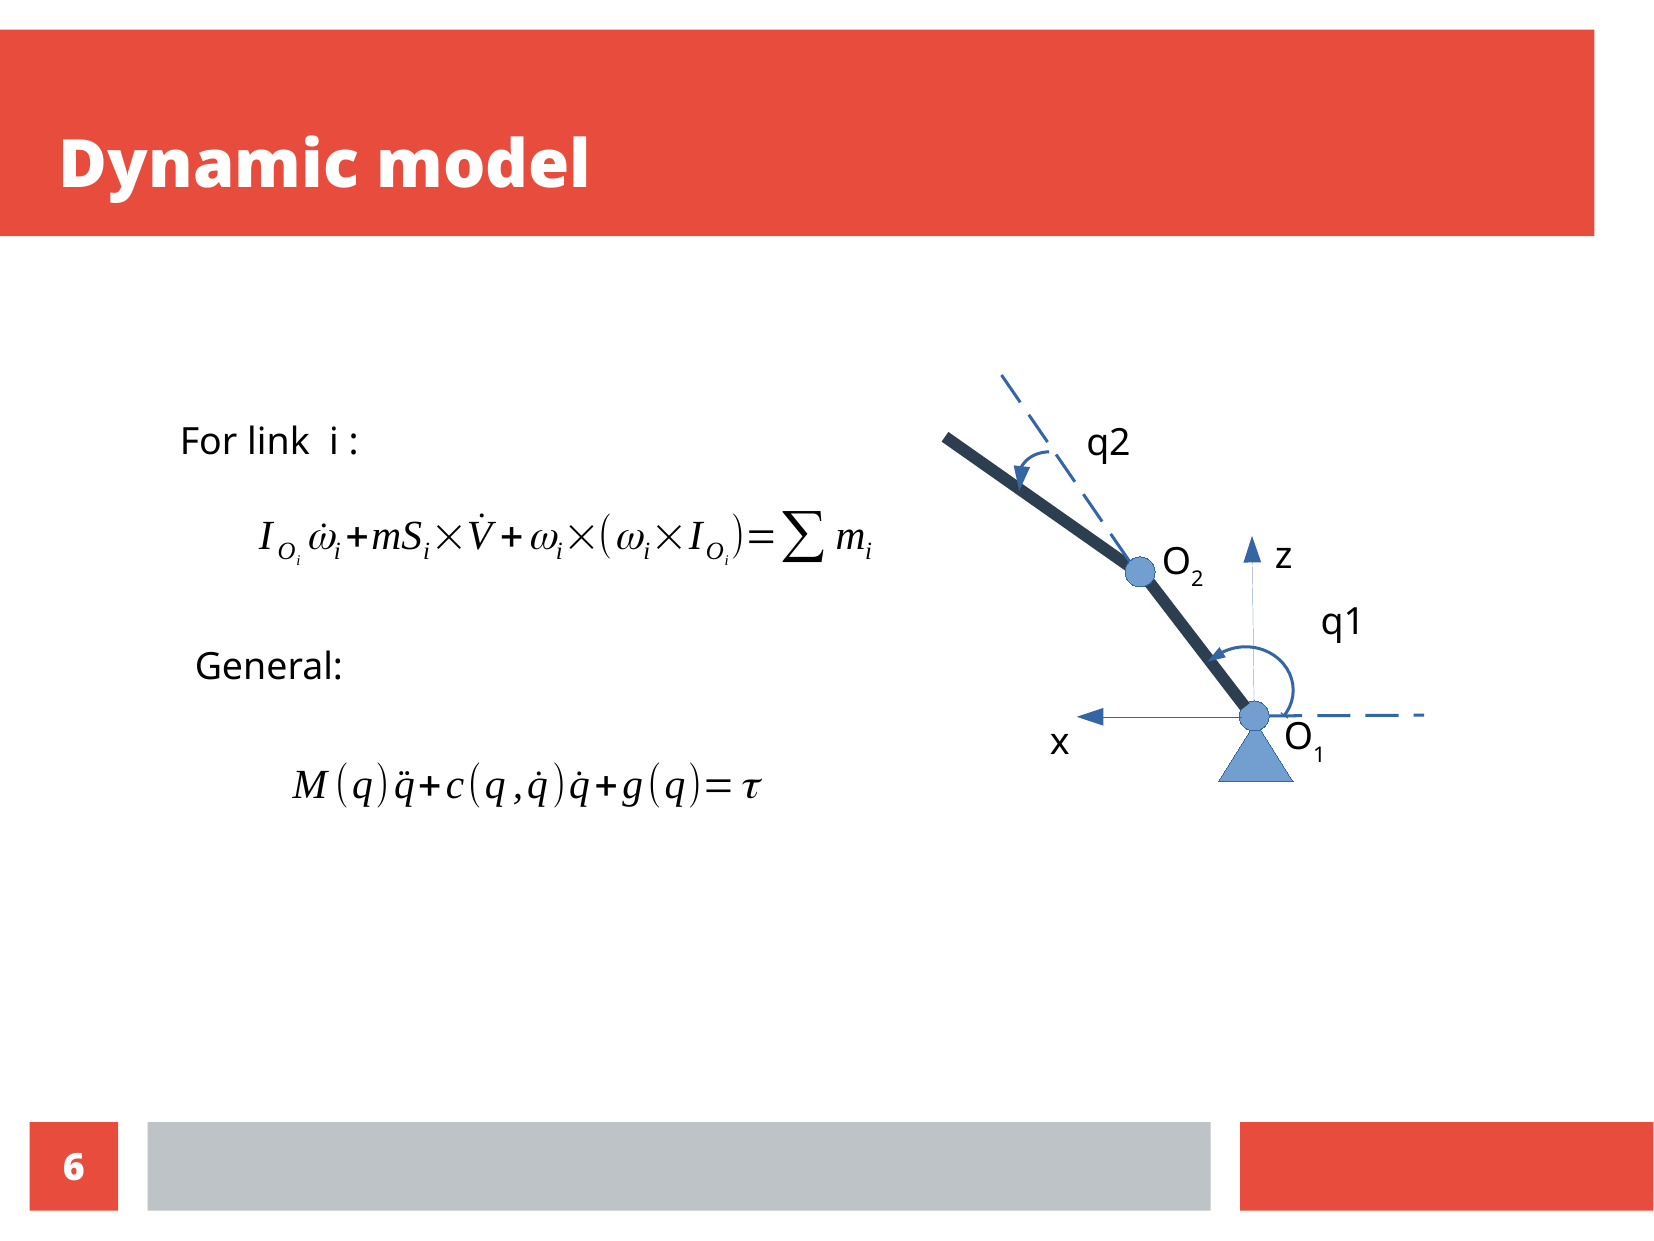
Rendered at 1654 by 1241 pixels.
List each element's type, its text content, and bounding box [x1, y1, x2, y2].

chart [251, 507, 879, 569]
text_box For link i : [165, 406, 421, 524]
chart [284, 761, 765, 812]
text_box [1218, 700, 1269, 782]
text_box x [1035, 706, 1066, 773]
text_box O2 [1147, 526, 1253, 652]
text_box General: [180, 631, 361, 698]
text_box q2 [1071, 407, 1146, 474]
text_box z [1260, 520, 1291, 587]
text_box q1 [1305, 586, 1381, 653]
text_box O1 [1269, 702, 1375, 827]
text_box [1125, 556, 1147, 587]
title Dynamic model [59, 59, 1595, 207]
